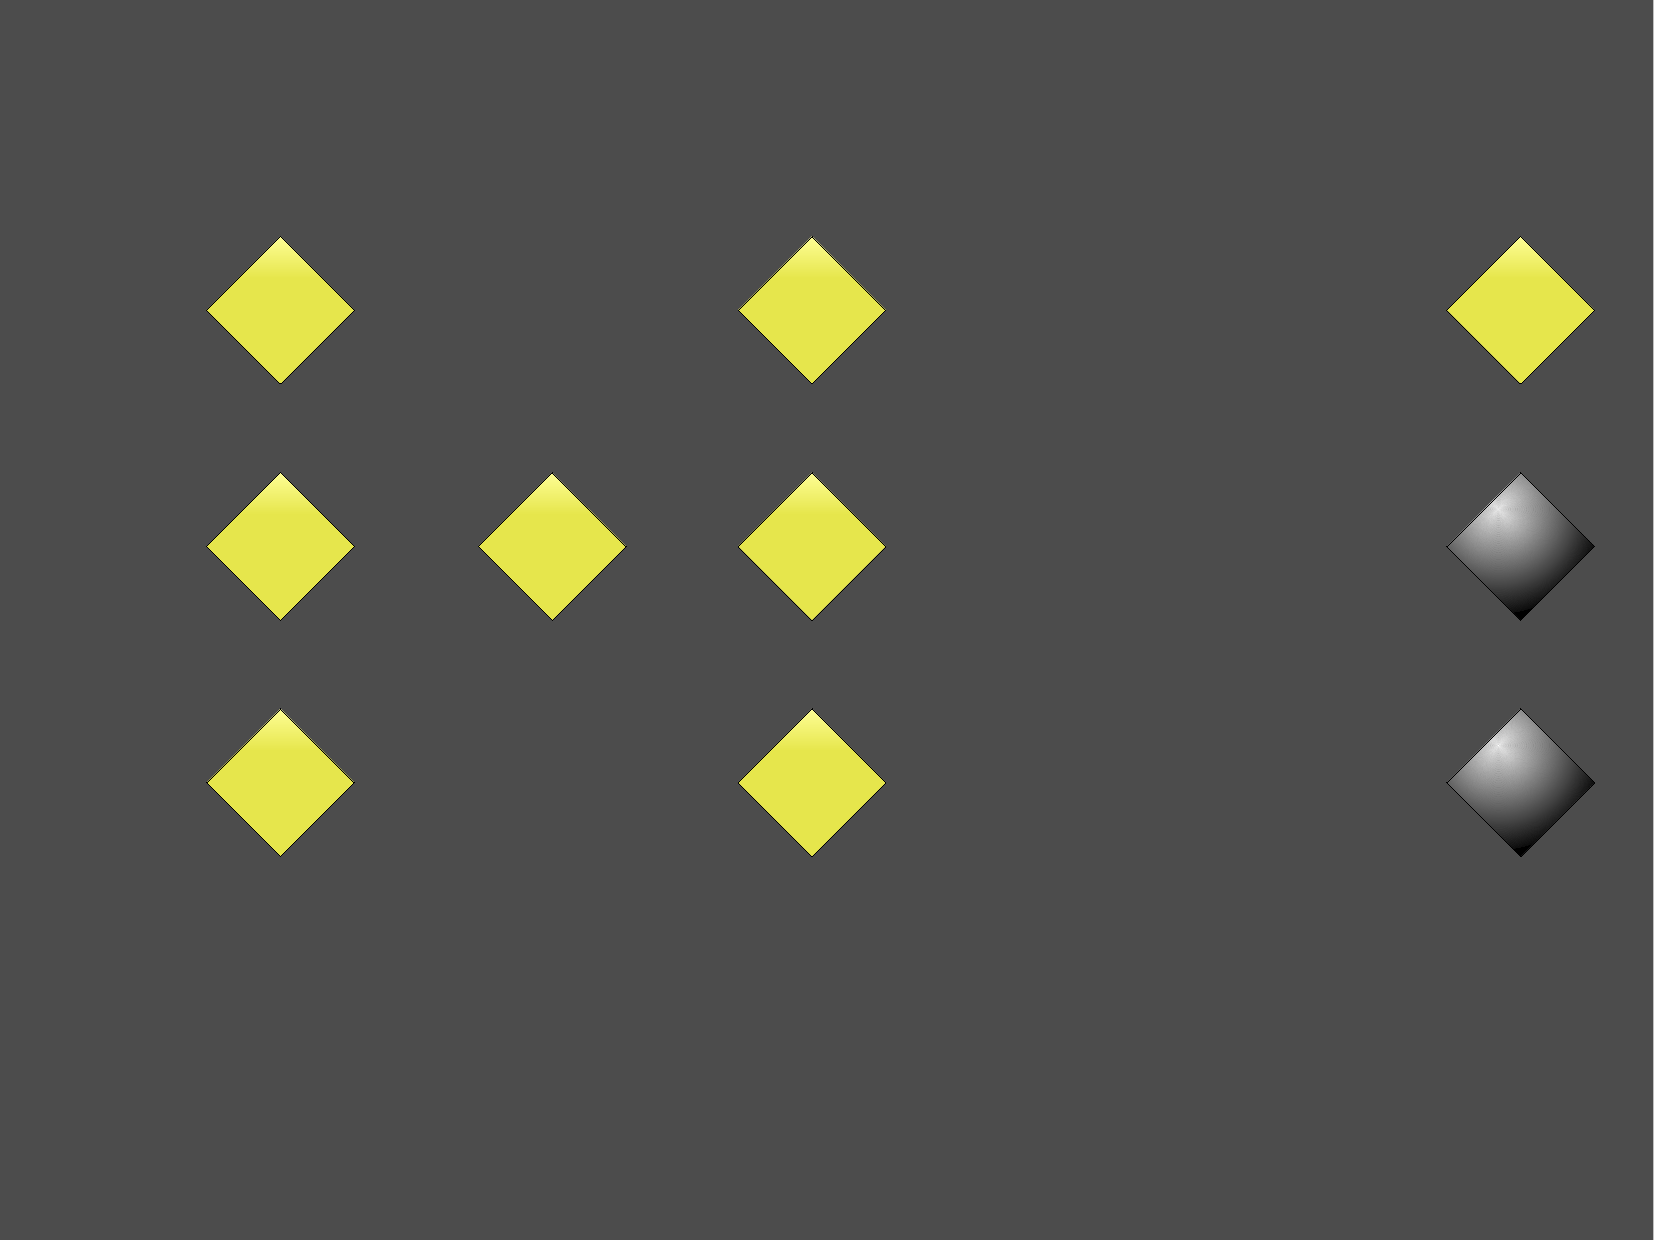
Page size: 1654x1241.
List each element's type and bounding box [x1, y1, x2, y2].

text_box [1446, 472, 1595, 621]
text_box [738, 472, 886, 621]
text_box [206, 472, 355, 621]
text_box [738, 708, 886, 857]
text_box [1446, 236, 1595, 384]
text_box [478, 472, 627, 621]
text_box [738, 236, 886, 384]
text_box [206, 708, 355, 857]
text_box [1446, 708, 1595, 857]
text_box [206, 236, 355, 384]
